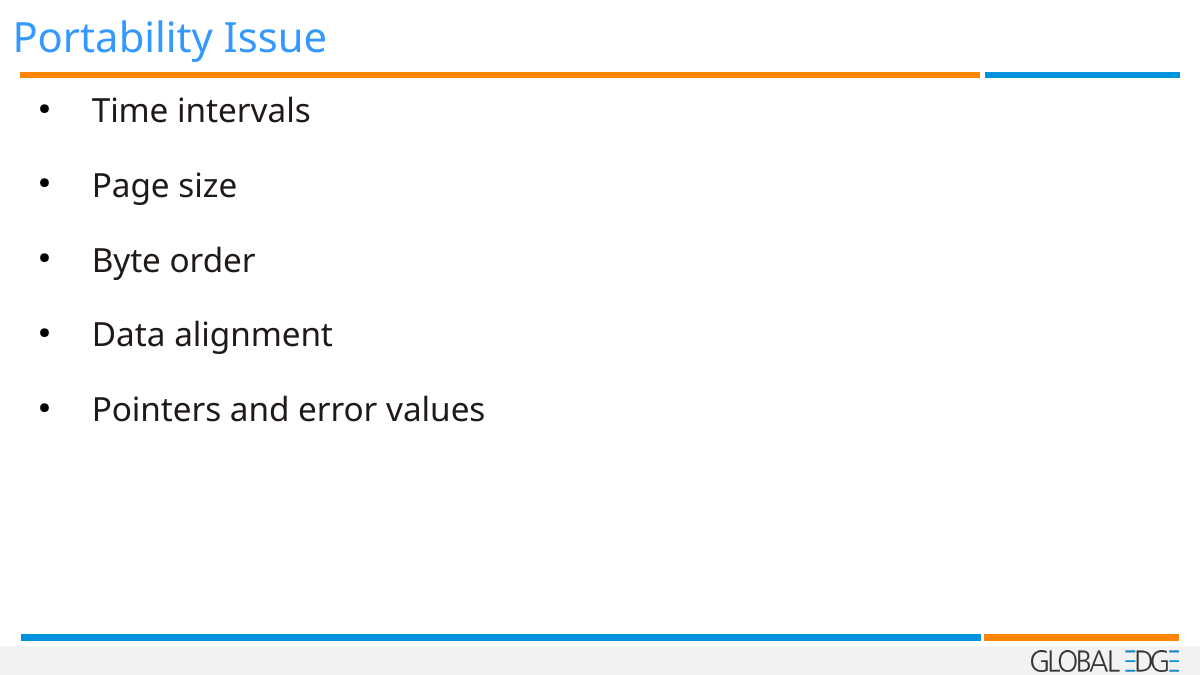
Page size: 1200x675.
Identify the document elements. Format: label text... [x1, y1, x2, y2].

title Portability Issue [12, 9, 1088, 63]
list Time intervals Page size Byte order Data alignment Pointers and error values [21, 86, 1170, 627]
picture [1031, 650, 1179, 672]
